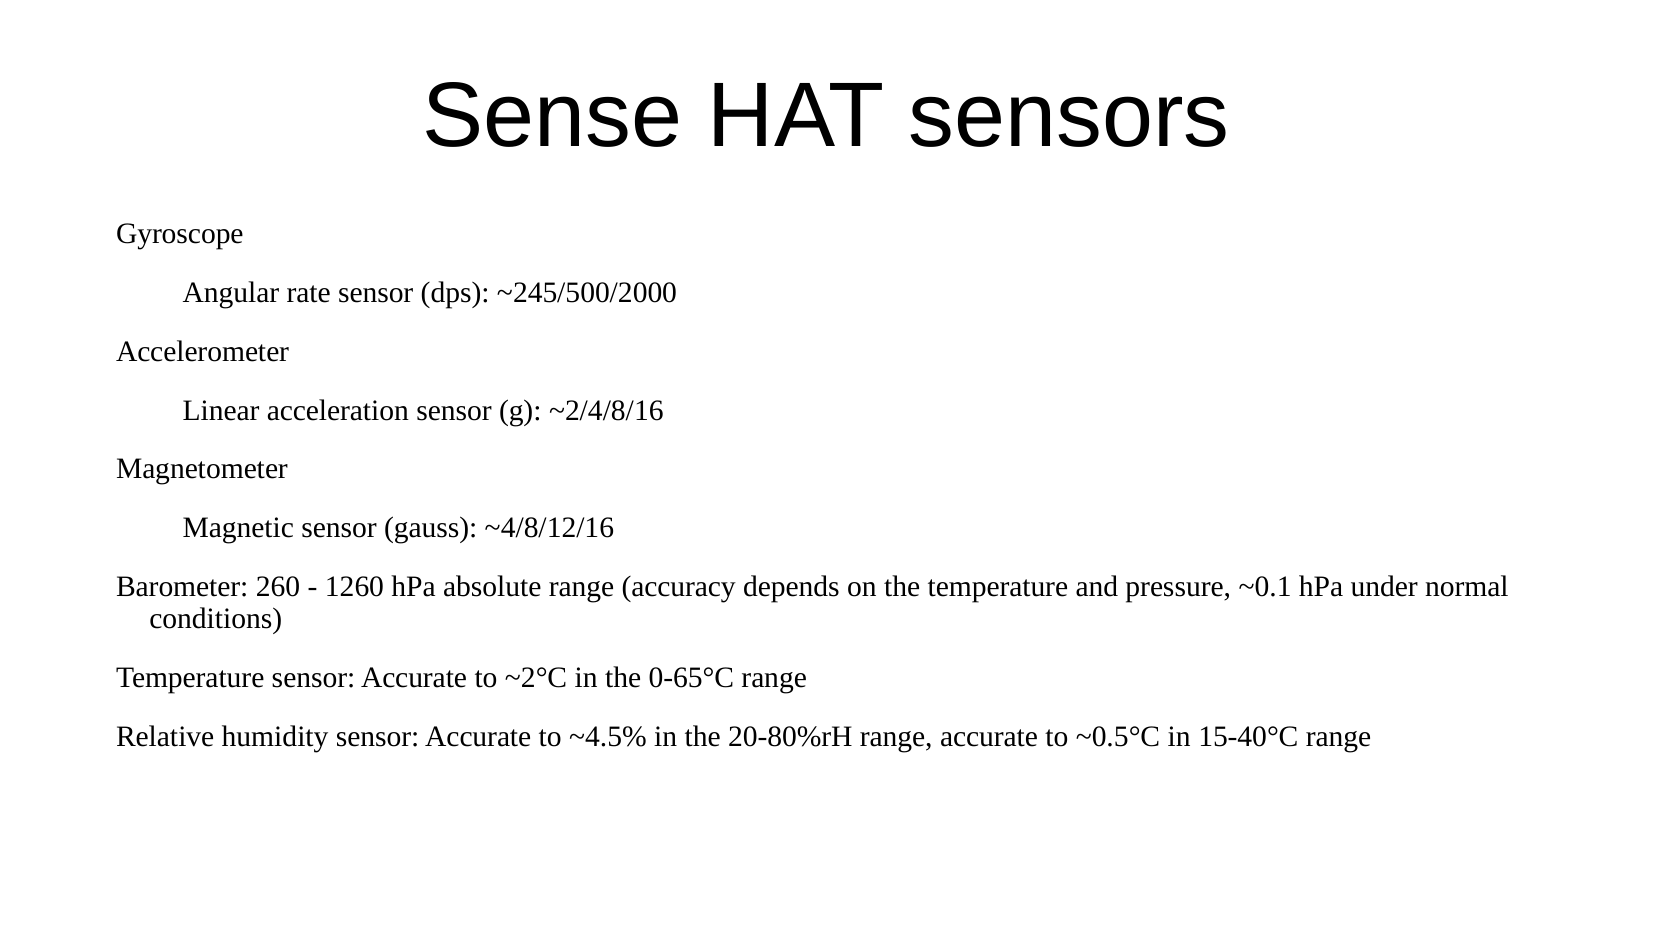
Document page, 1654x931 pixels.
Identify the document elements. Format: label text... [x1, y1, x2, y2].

title Sense HAT sensors [82, 37, 1571, 193]
list Gyroscope Angular rate sensor (dps): ~245/500/2000 Accelerometer Linear acceleration sensor (g): ~2/4/8/16 Magnetometer Magnetic sensor (gauss): ~4/8/12/16 Barometer: 260 - 1260 hPa absolute range (accuracy depends on the temperature and pressure, ~0.1 hPa under normal conditions) Temperature sensor: Accurate to ~2°C in the 0-65°C range Relative humidity sensor: Accurate to ~4.5% in the 20-80%rH range, accurate to ~0.5°C in 15-40°C range [82, 217, 1571, 758]
